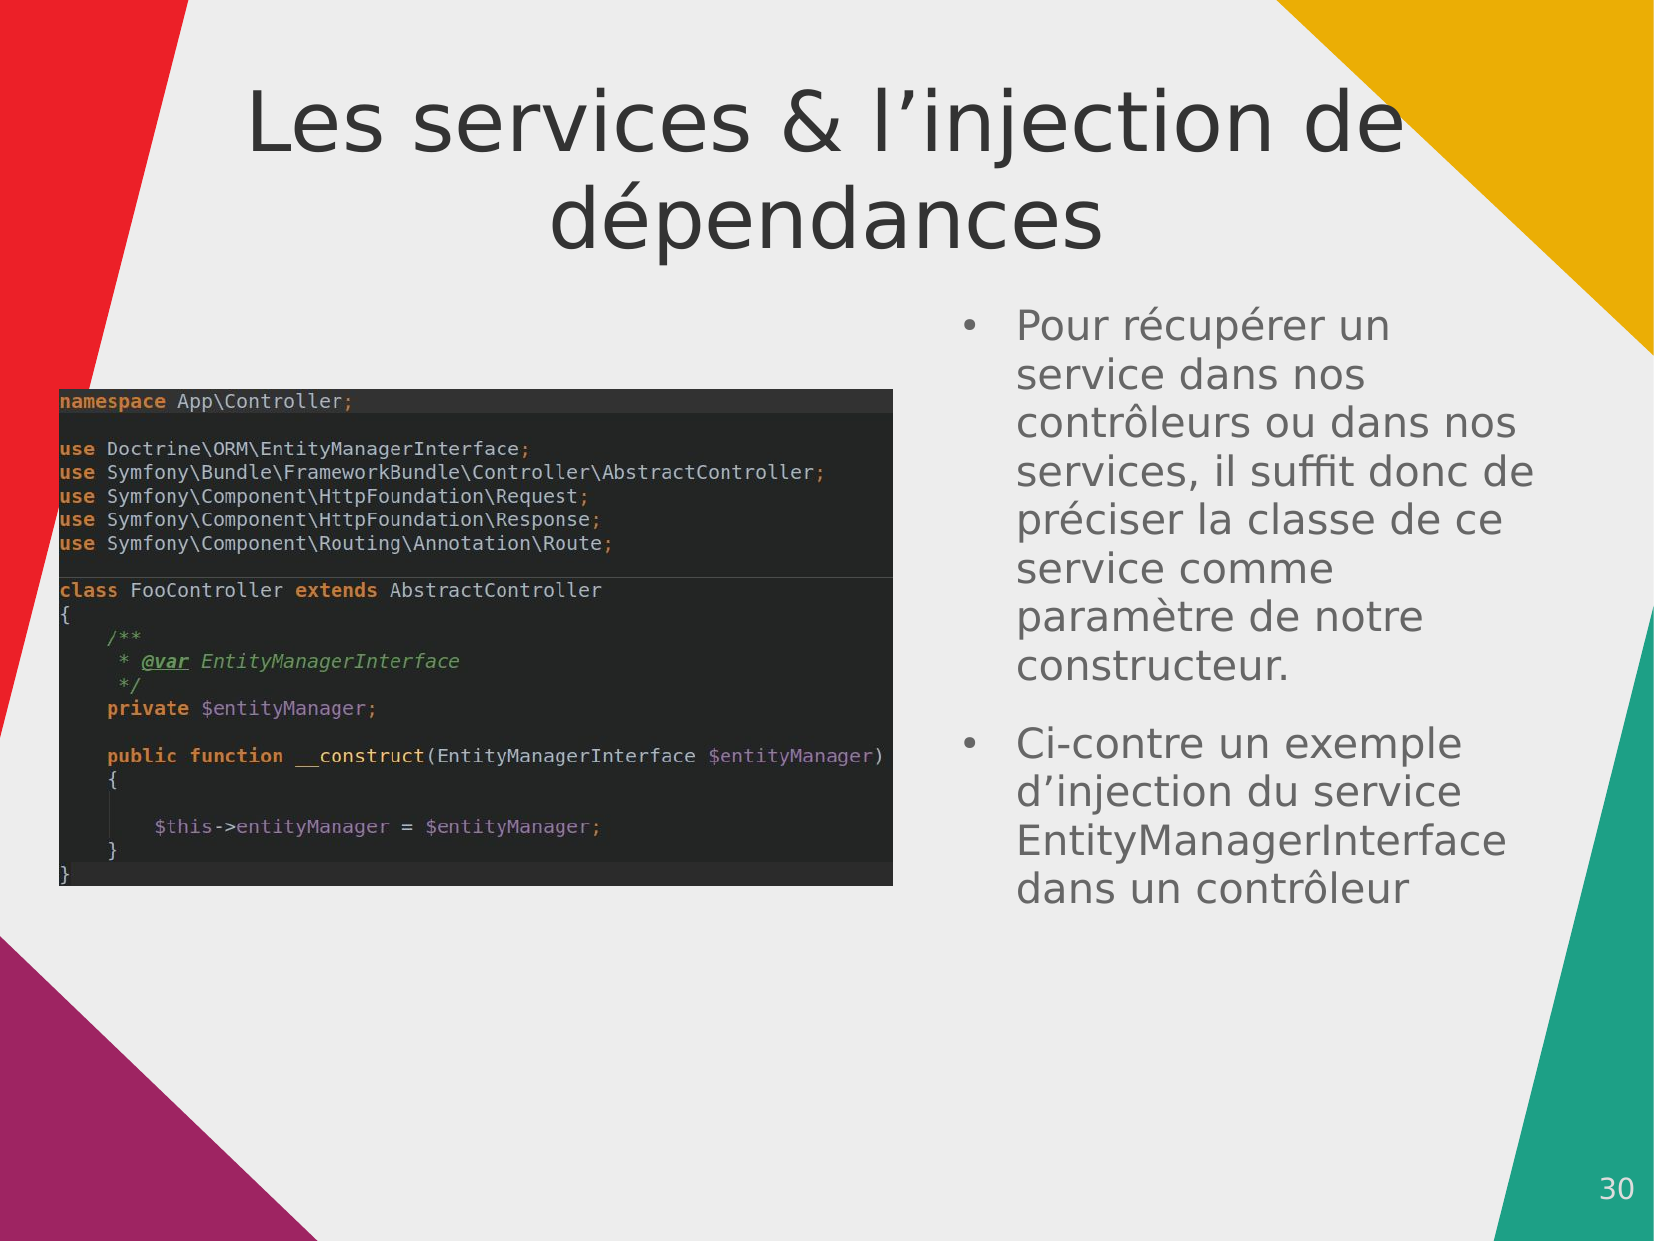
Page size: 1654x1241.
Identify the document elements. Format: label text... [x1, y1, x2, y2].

list Pour récupérer un service dans nos contrôleurs ou dans nos services, il suffit donc de préciser la classe de ce service comme paramètre de notre constructeur. Ci-contre un exemple d’injection du service EntityManagerInterface dans un contrôleur [944, 302, 1540, 1033]
picture [59, 389, 893, 886]
title Les services & l’injection de dépendances [114, 73, 1539, 271]
